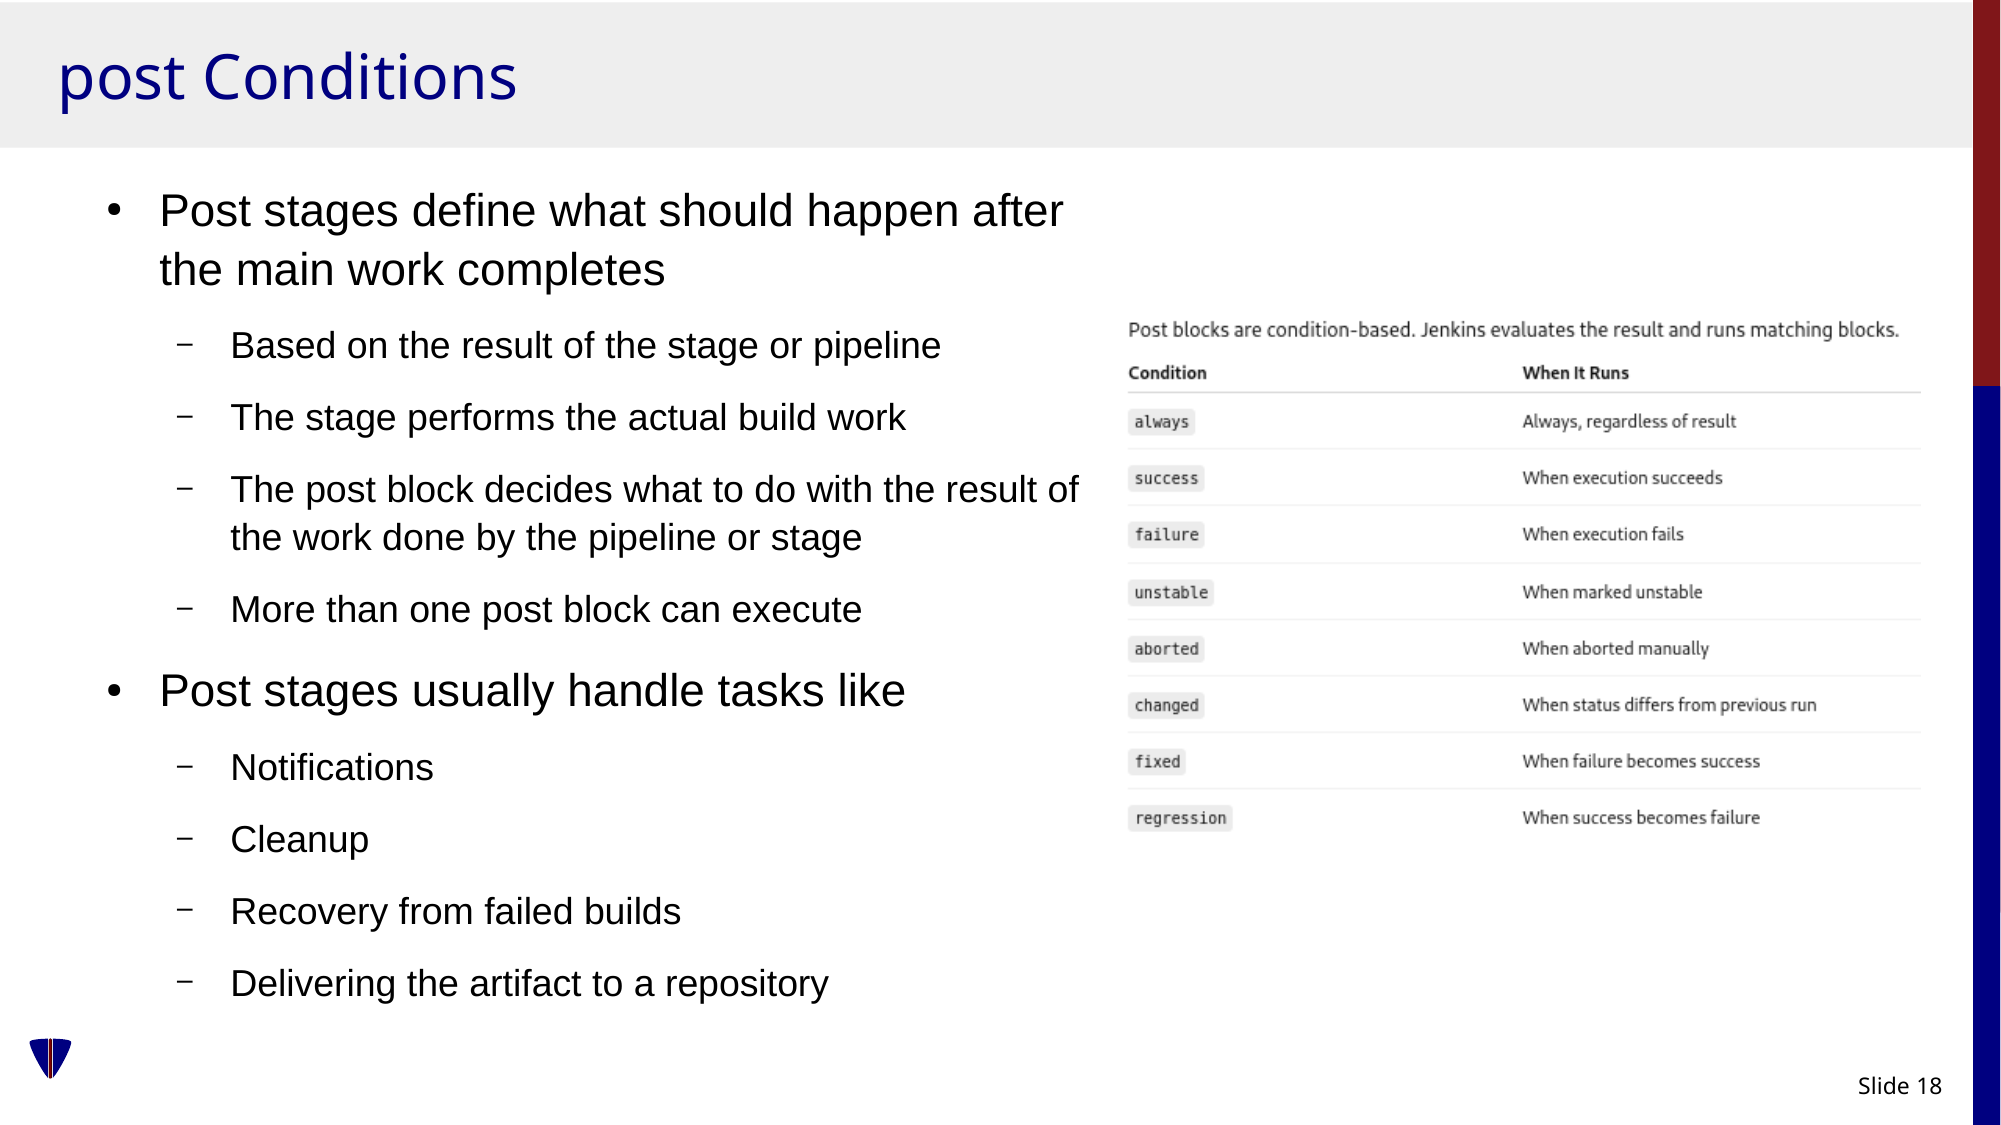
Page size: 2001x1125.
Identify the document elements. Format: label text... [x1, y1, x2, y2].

picture [1122, 312, 1921, 857]
list Post stages define what should happen after the main work completes Based on the result of the stage or pipeline The stage performs the actual build work The post block decides what to do with the result of the work done by the pipeline or stage More than one post block can execute Post stages usually handle tasks like Notifications Cleanup Recovery from failed builds Delivering the artifact to a repository [88, 177, 1123, 1034]
title post Conditions [0, 2, 1973, 148]
